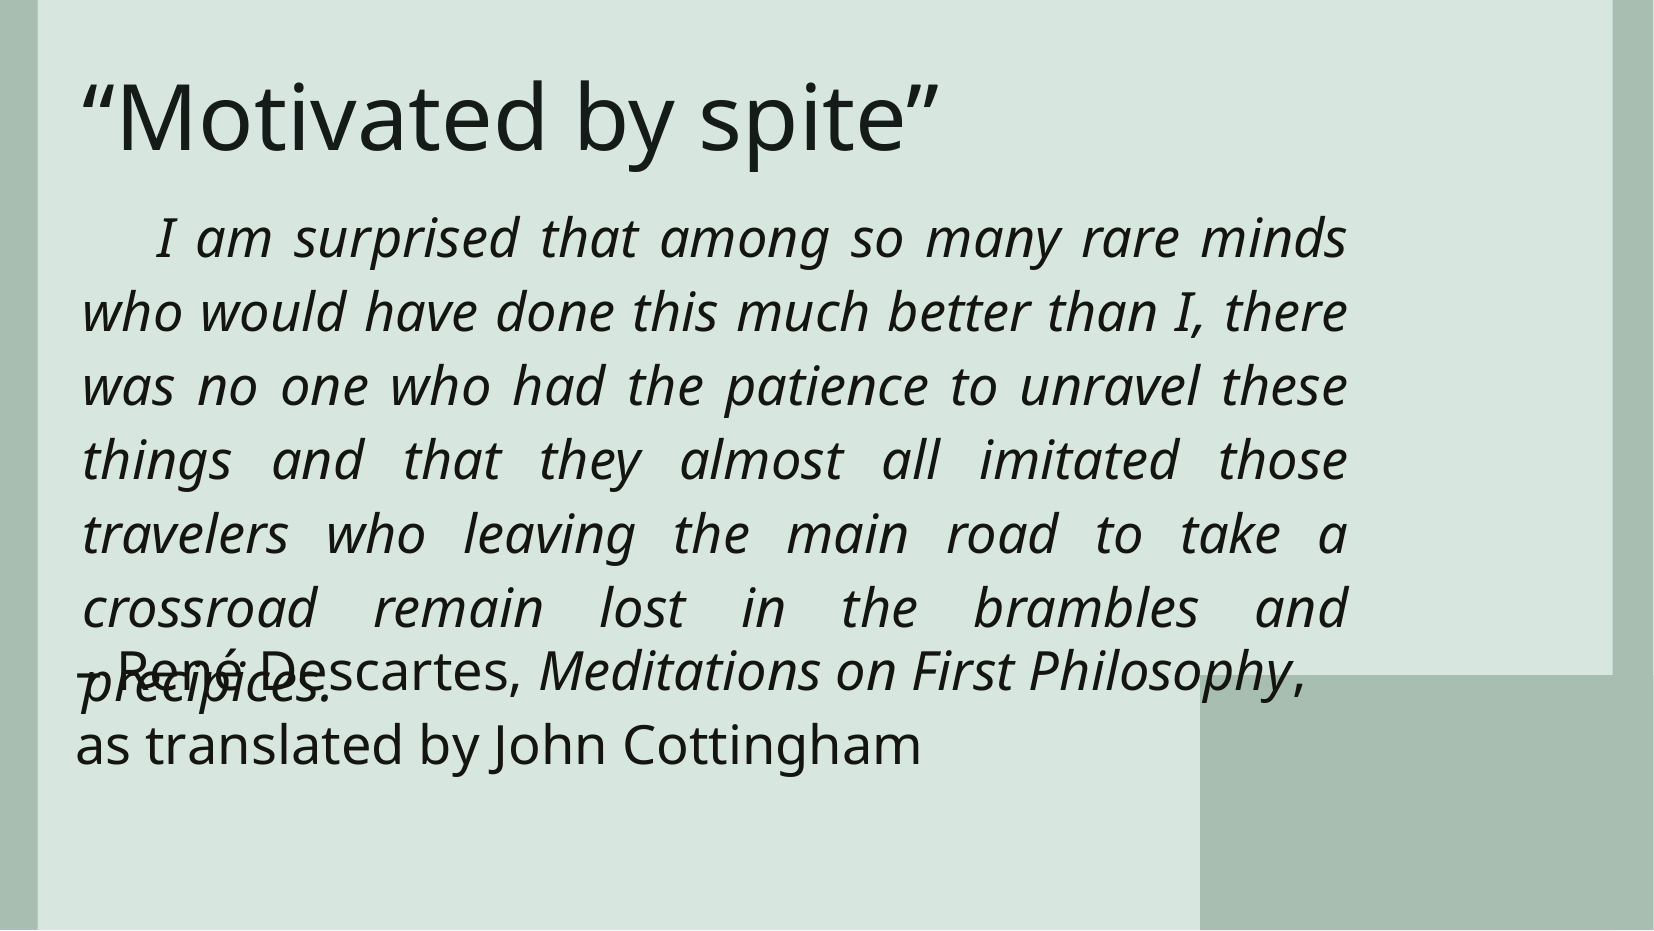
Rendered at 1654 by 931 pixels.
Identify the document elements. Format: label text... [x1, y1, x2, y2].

text_box – René Descartes, Meditations on First Philosophy, as translated by John Cottingham [75, 632, 1351, 764]
list I am surprised that among so many rare minds who would have done this much better than I, there was no one who had the patience to unravel these things and that they almost all imitated those travelers who leaving the main road to take a crossroad remain lost in the brambles and precipices. [82, 199, 1351, 740]
title “Motivated by spite” [82, 37, 1576, 193]
